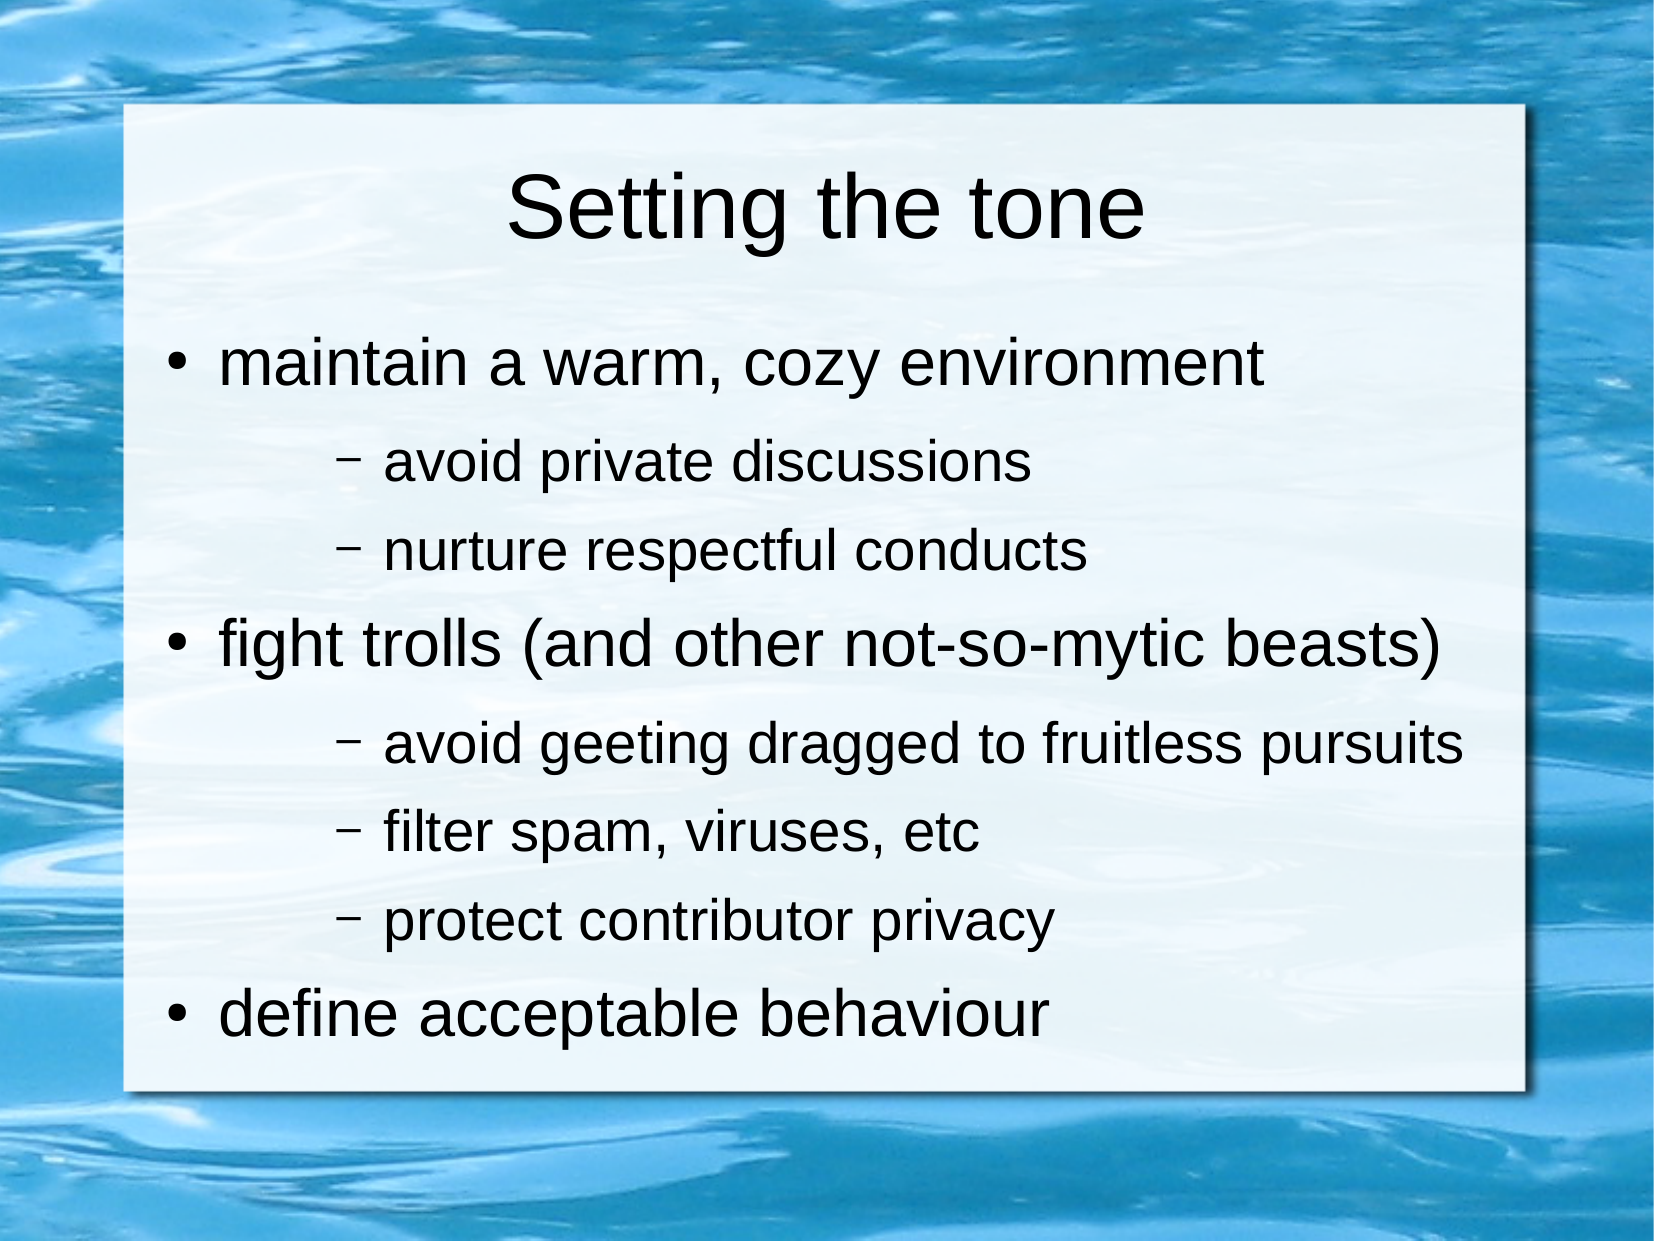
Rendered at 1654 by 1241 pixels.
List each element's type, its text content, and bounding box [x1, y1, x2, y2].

picture [0, 0, 1654, 1241]
list maintain a warm, cozy environment avoid private discussions nurture respectful conducts fight trolls (and other not-so-mytic beasts) avoid geeting dragged to fruitless pursuits filter spam, viruses, etc protect contributor privacy define acceptable behaviour [147, 324, 1506, 1129]
title Setting the tone [147, 125, 1506, 288]
